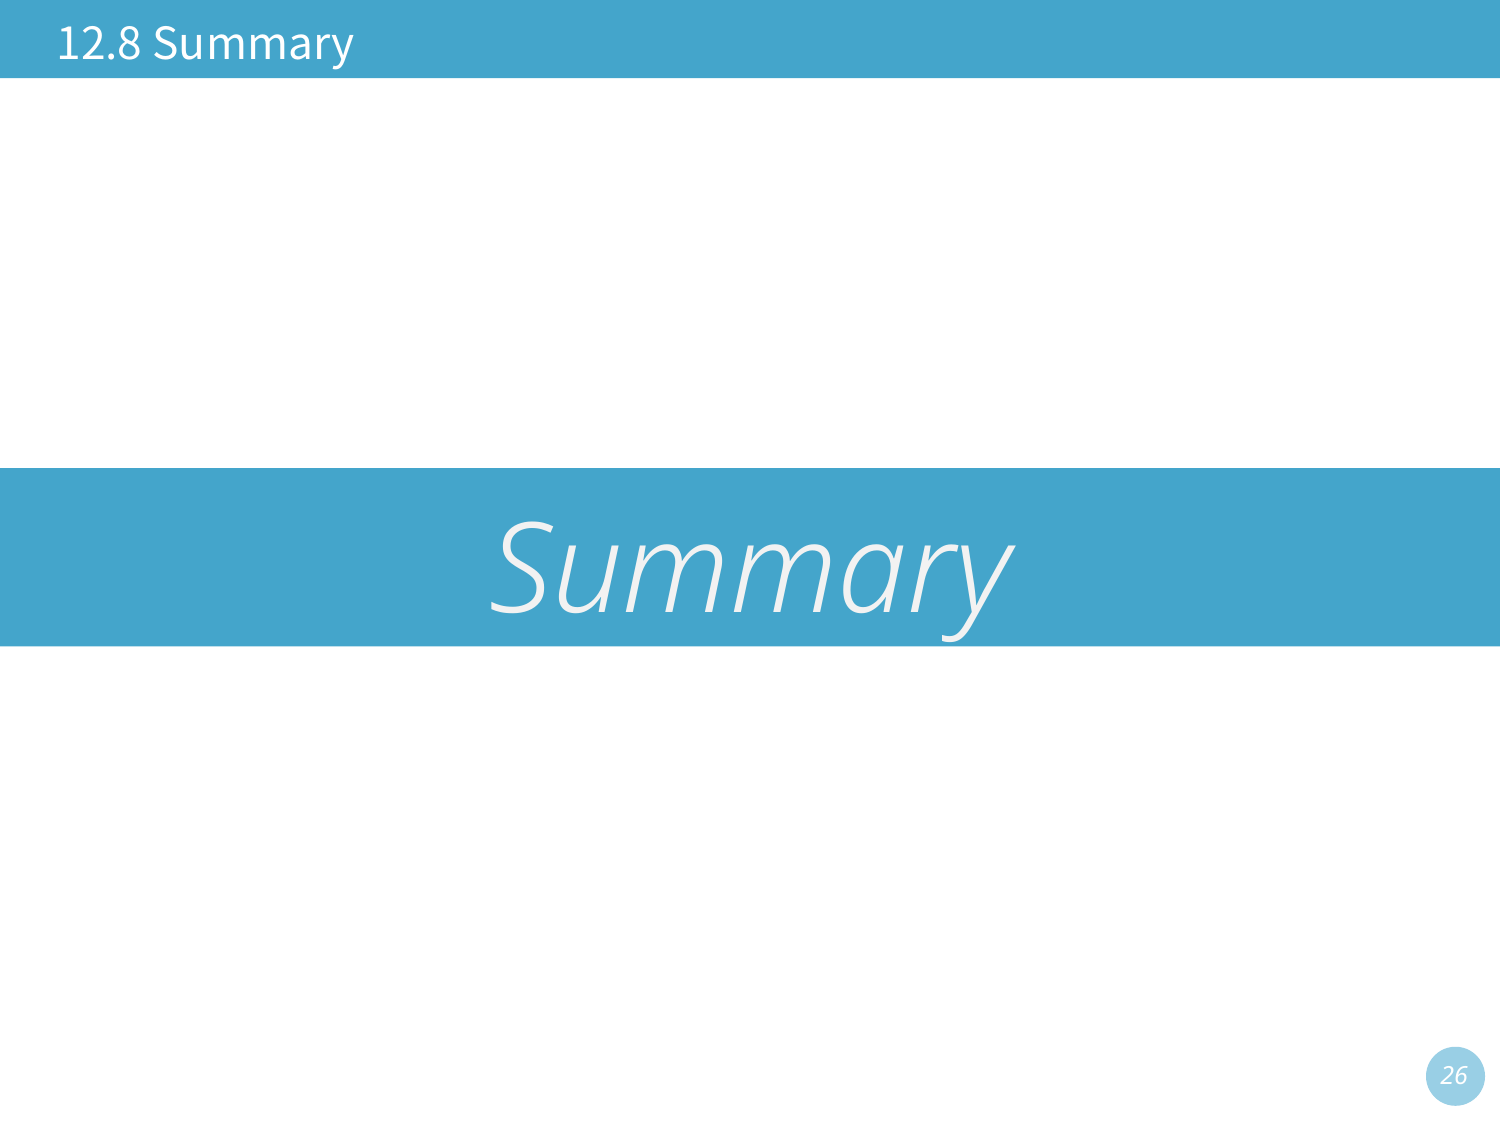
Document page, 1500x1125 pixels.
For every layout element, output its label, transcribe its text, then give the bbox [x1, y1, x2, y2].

slide_number <number> [1424, 1046, 1484, 1107]
text_box [0, 468, 1500, 479]
title 12.8 Summary [41, 7, 1392, 76]
text_box Summary [0, 479, 1500, 645]
